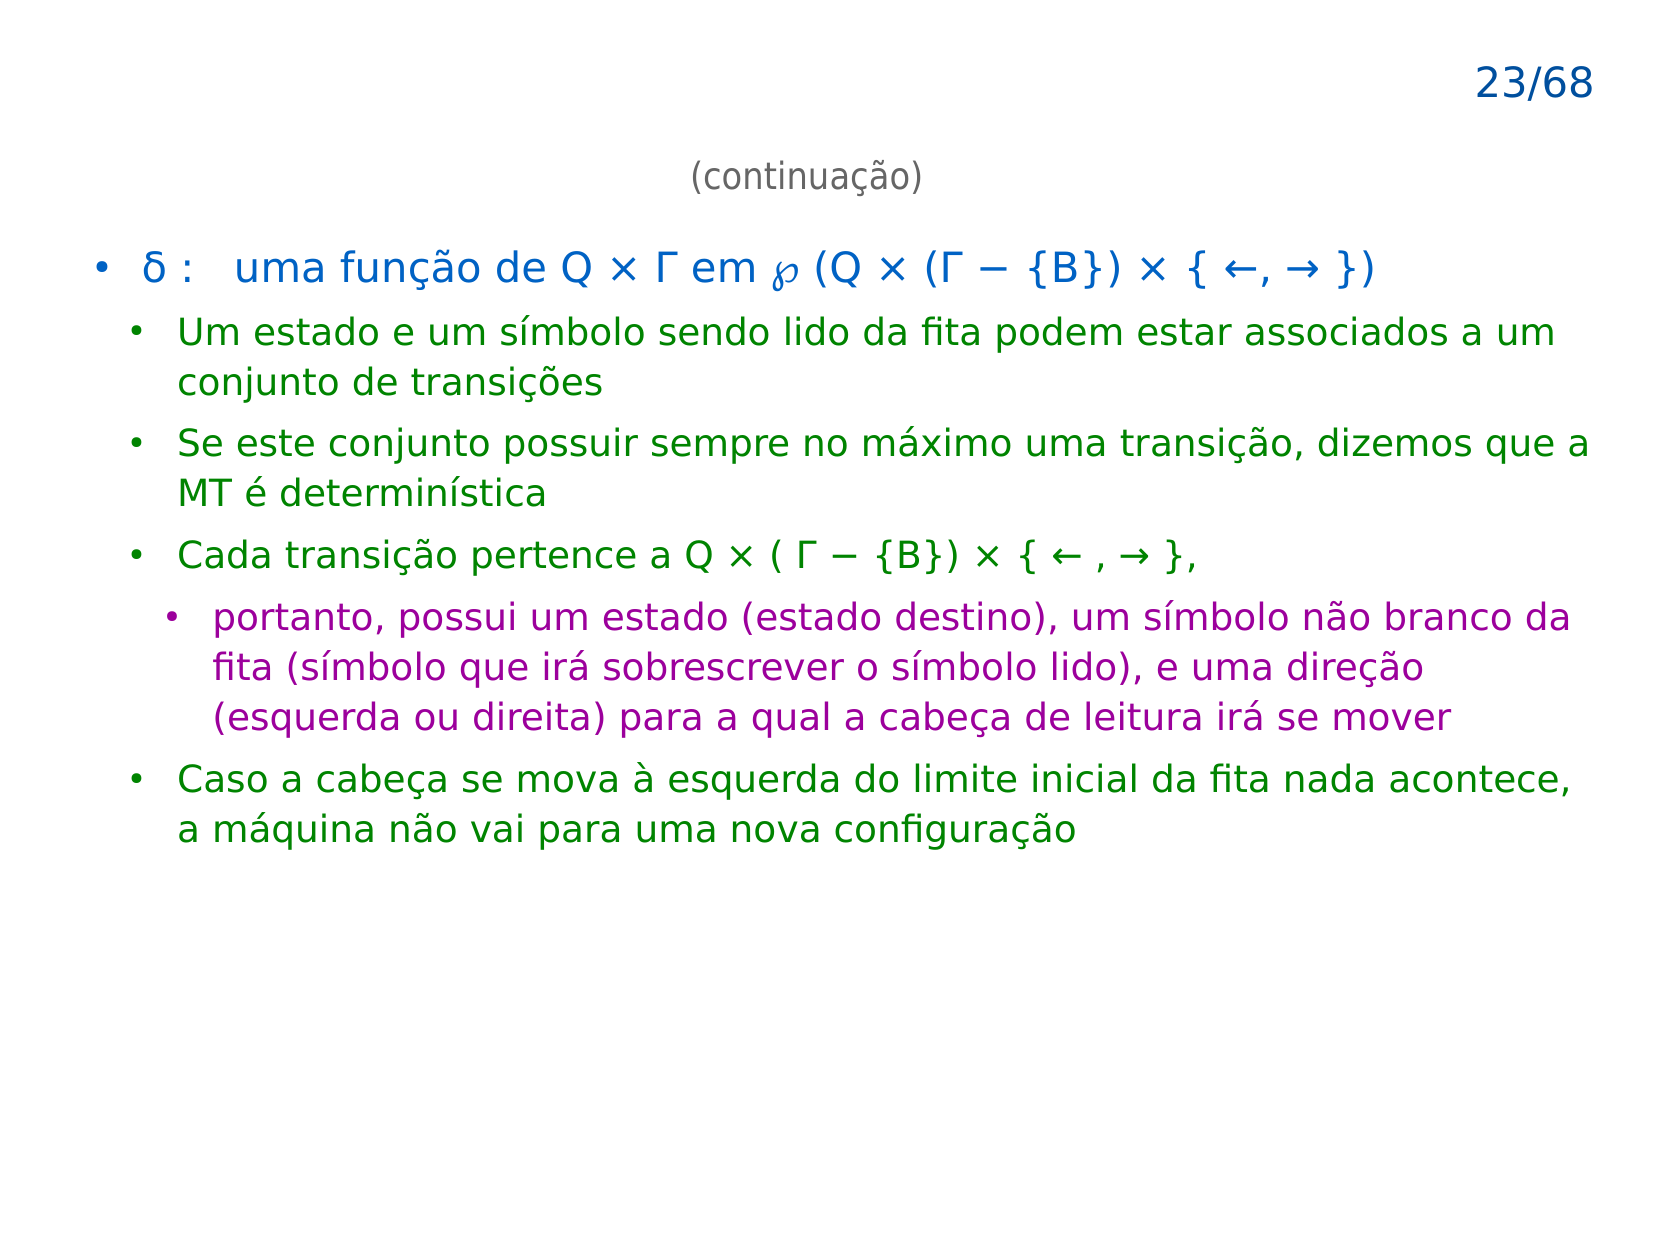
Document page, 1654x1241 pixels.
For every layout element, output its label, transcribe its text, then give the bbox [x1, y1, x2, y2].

list δ : uma função de Q × Γ em ℘ (Q × (Γ − {B}) × { ←, → }) Um estado e um símbolo sendo lido da fita podem estar associados a um conjunto de transições Se este conjunto possuir sempre no máximo uma transição, dizemos que a MT é determinística Cada transição pertence a Q × ( Γ − {B}) × { ← , → }, portanto, possui um estado (estado destino), um símbolo não branco da fita (símbolo que irá sobrescrever o símbolo lido), e uma direção (esquerda ou direita) para a qual a cabeça de leitura irá se mover Caso a cabeça se mova à esquerda do limite inicial da fita nada acontece, a máquina não vai para uma nova configuração [59, 236, 1595, 1211]
text_box (continuação) [675, 147, 965, 211]
